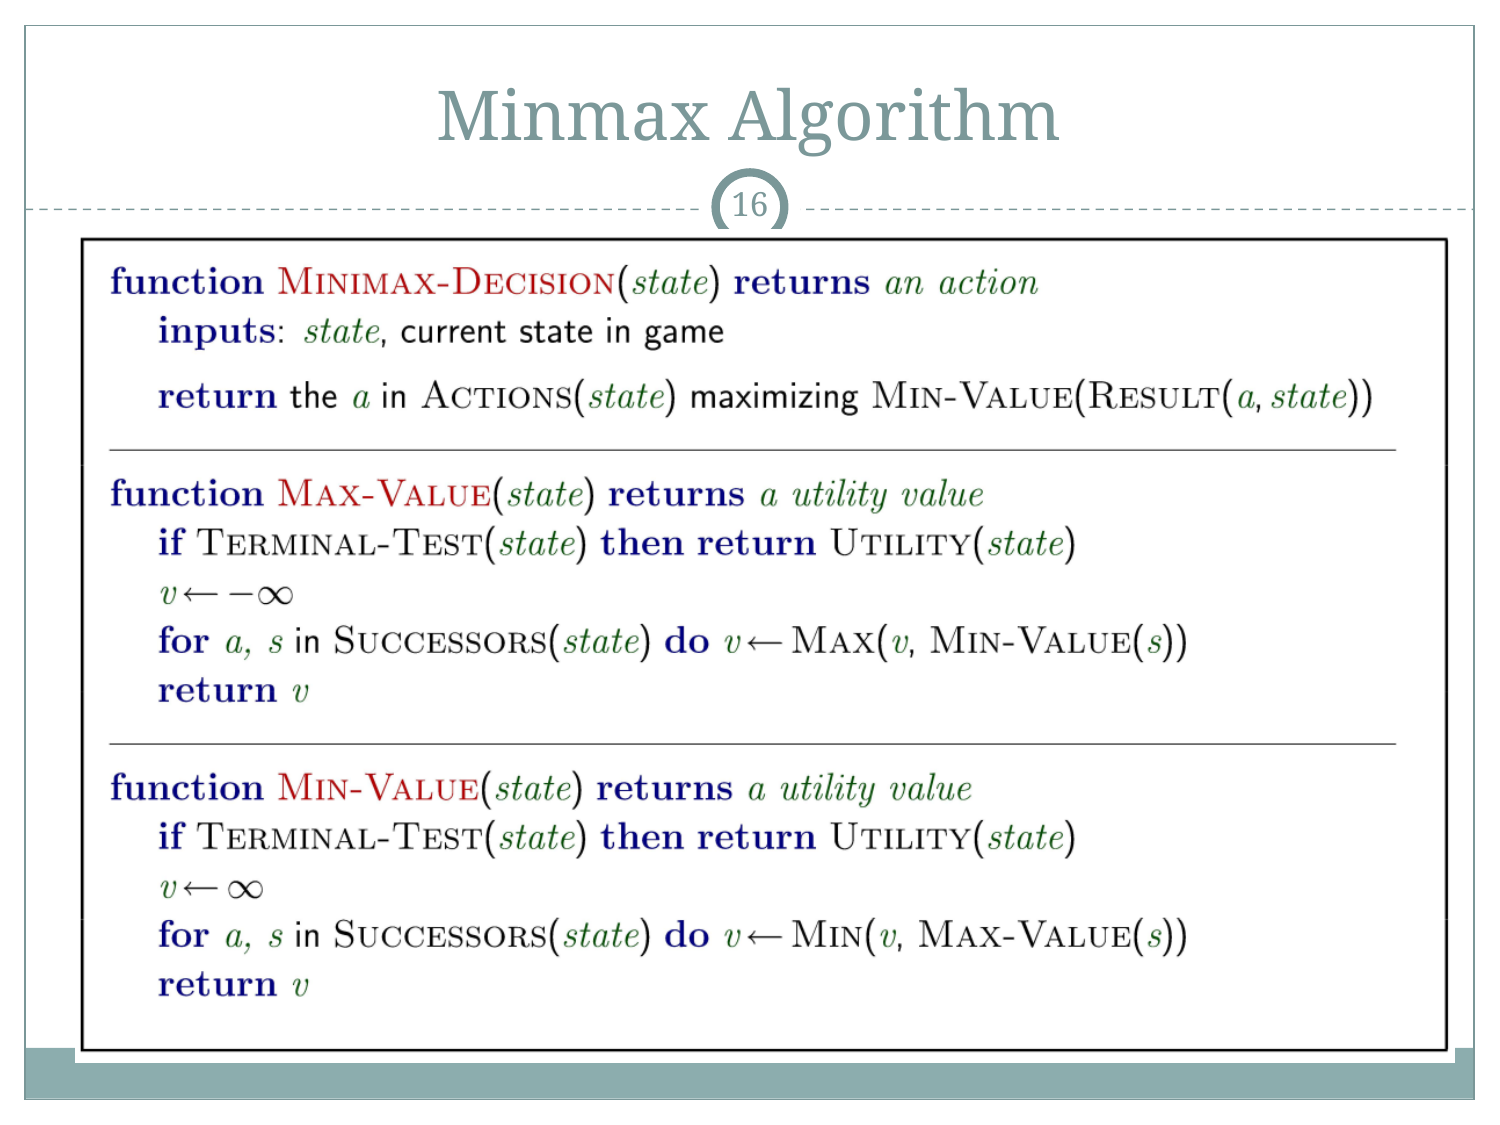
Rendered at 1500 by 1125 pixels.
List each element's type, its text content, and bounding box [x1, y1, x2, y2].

picture [75, 229, 1455, 1063]
title Minmax Algorithm [49, 37, 1450, 162]
slide_number <number> [712, 170, 788, 229]
